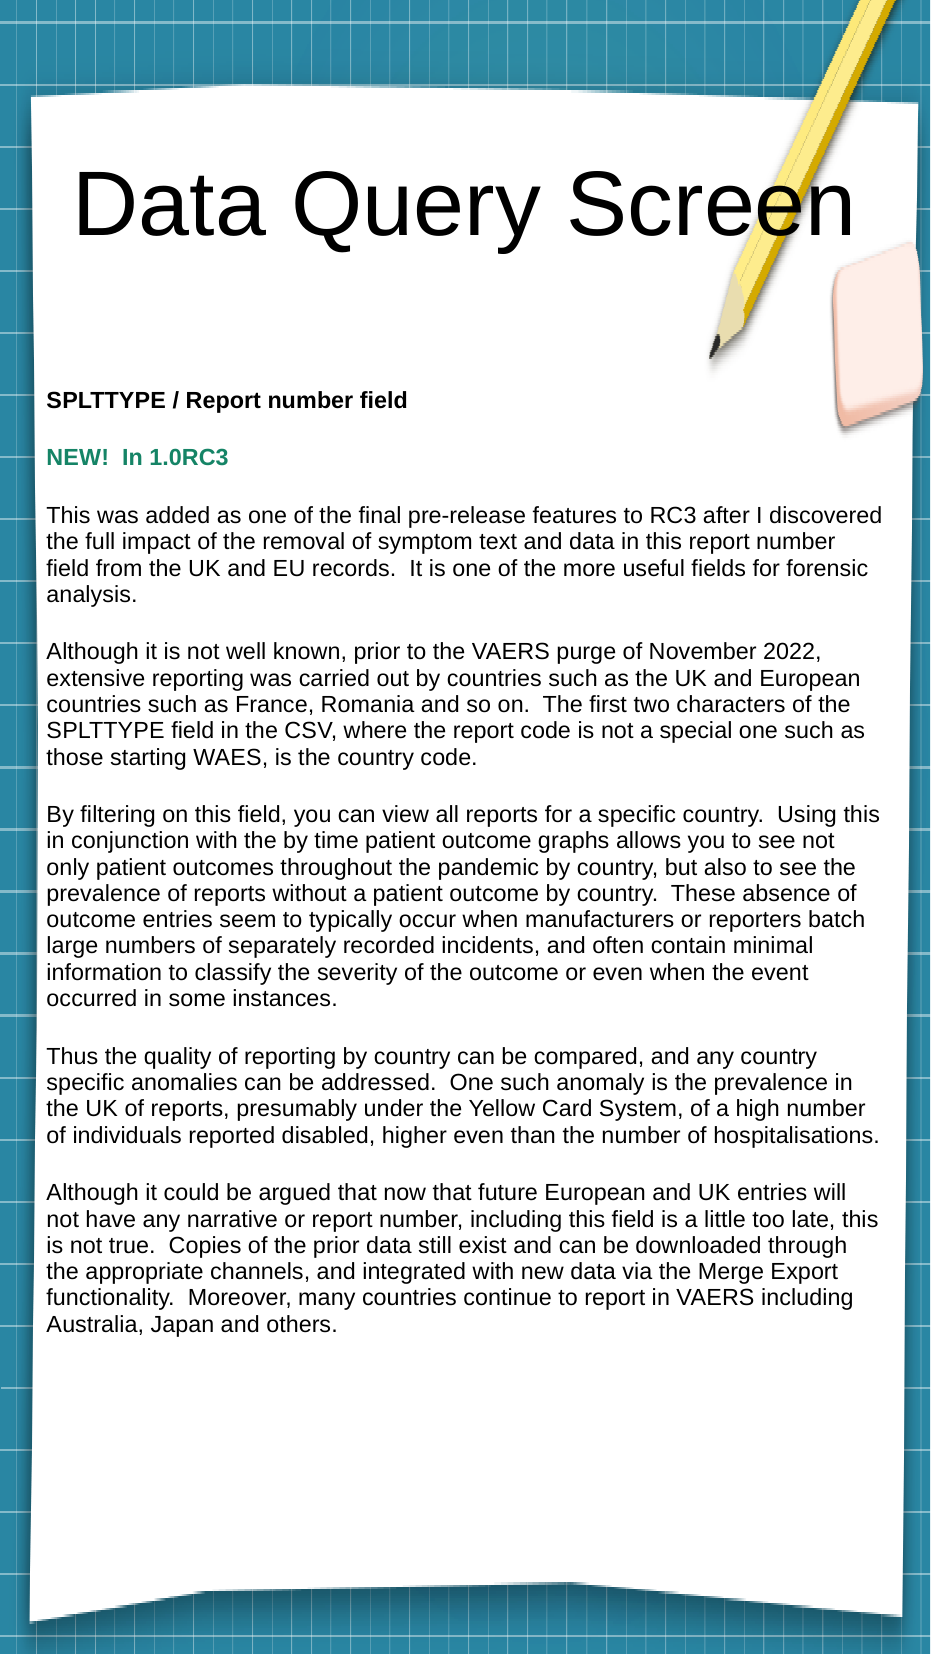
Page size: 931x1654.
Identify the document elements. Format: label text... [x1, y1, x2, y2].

title Data Query Screen [46, 65, 884, 342]
picture [0, 0, 931, 1654]
list SPLTTYPE / Report number field NEW! In 1.0RC3 This was added as one of the final pre-release features to RC3 after I discovered the full impact of the removal of symptom text and data in this report number field from the UK and EU records. It is one of the more useful fields for forensic analysis. Although it is not well known, prior to the VAERS purge of November 2022, extensive reporting was carried out by countries such as the UK and European countries such as France, Romania and so on. The first two characters of the SPLTTYPE field in the CSV, where the report code is not a special one such as those starting WAES, is the country code. By filtering on this field, you can view all reports for a specific country. Using this in conjunction with the by time patient outcome graphs allows you to see not only patient outcomes throughout the pandemic by country, but also to see the prevalence of reports without a patient outcome by country. These absence of outcome entries seem to typically occur when manufacturers or reporters batch large numbers of separately recorded incidents, and often contain minimal information to classify the severity of the outcome or even when the event occurred in some instances. Thus the quality of reporting by country can be compared, and any country specific anomalies can be addressed. One such anomaly is the prevalence in the UK of reports, presumably under the Yellow Card System, of a high number of individuals reported disabled, higher even than the number of hospitalisations. Although it could be argued that now that future European and UK entries will not have any narrative or report number, including this field is a little too late, this is not true. Copies of the prior data still exist and can be downloaded through the appropriate channels, and integrated with new data via the Merge Export functionality. Moreover, many countries continue to report in VAERS including Australia, Japan and others. [46, 386, 884, 1346]
